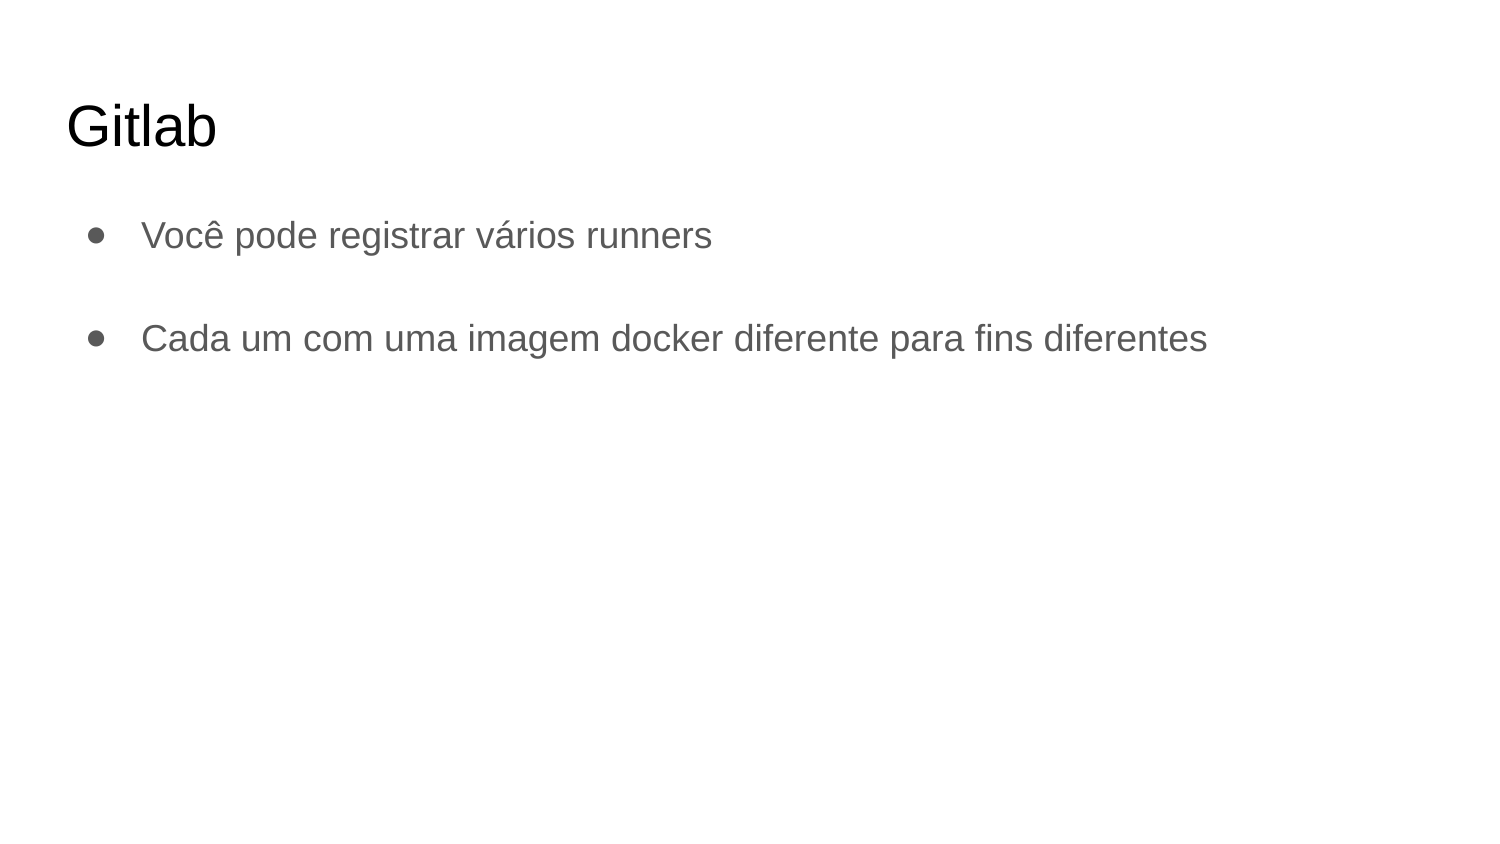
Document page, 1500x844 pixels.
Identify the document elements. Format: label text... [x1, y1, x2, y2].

title Gitlab [51, 72, 1449, 167]
list Você pode registrar vários runners Cada um com uma imagem docker diferente para fins diferentes [51, 189, 1489, 750]
